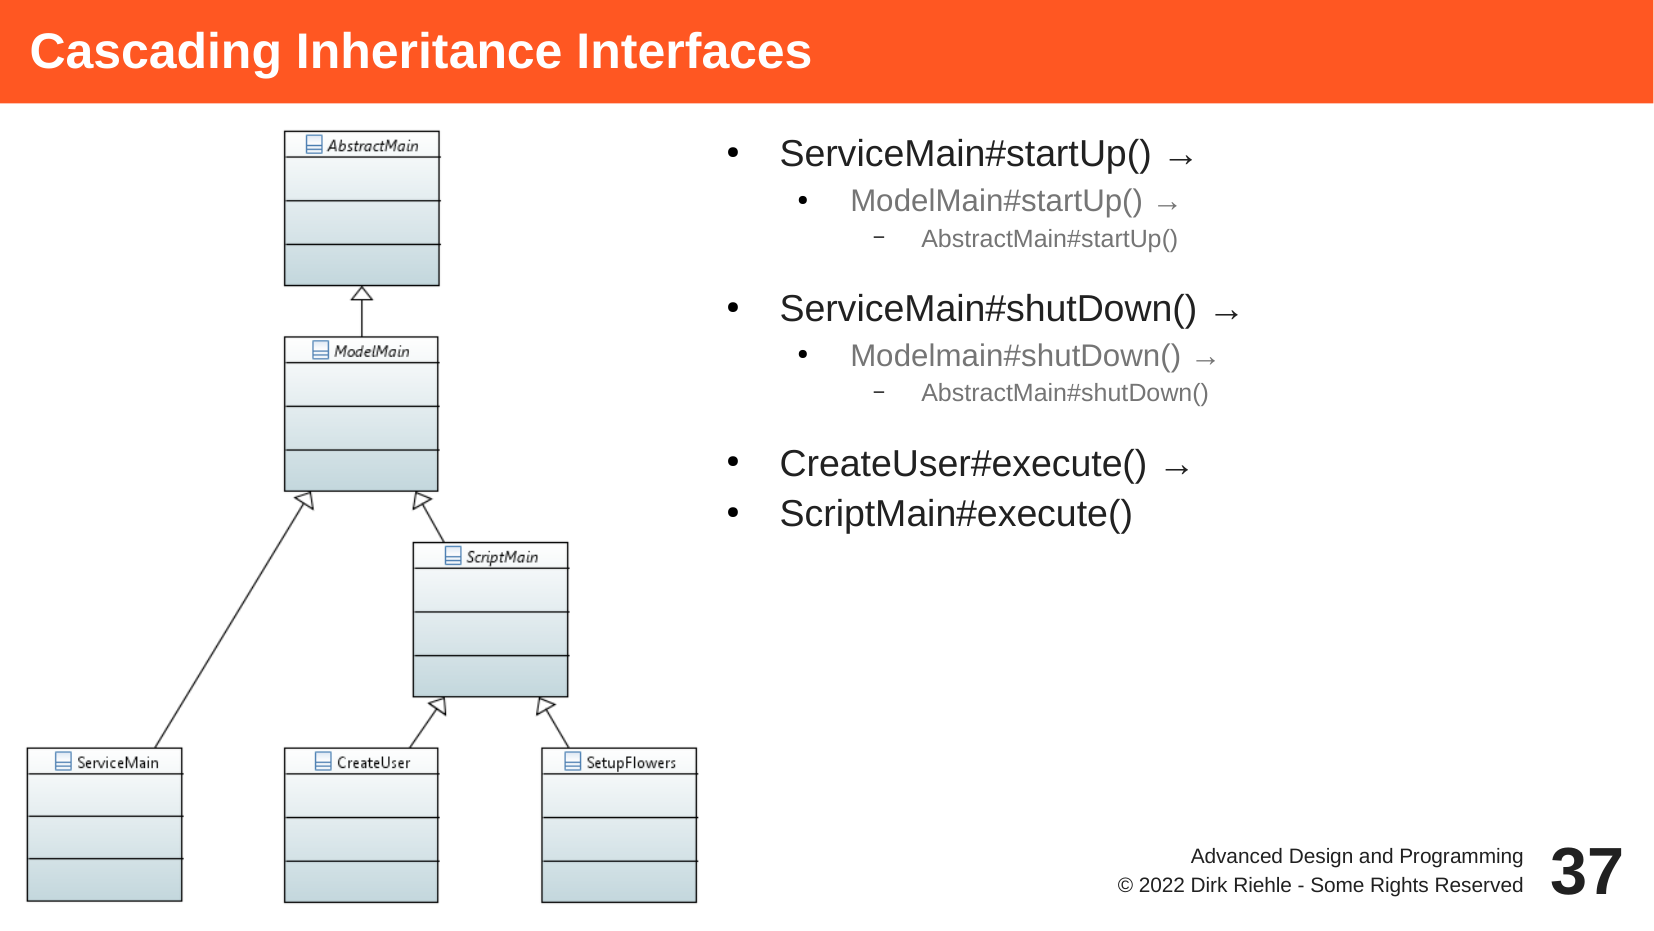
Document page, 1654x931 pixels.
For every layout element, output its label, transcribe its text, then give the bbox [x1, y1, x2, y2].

picture [14, 118, 710, 916]
title Cascading Inheritance Interfaces [0, 0, 1654, 104]
list ServiceMain#startUp() → ModelMain#startUp() → AbstractMain#startUp() ServiceMain#shutDown() → Modelmain#shutDown() → AbstractMain#shutDown() CreateUser#execute() → ScriptMain#execute() [708, 132, 1607, 813]
